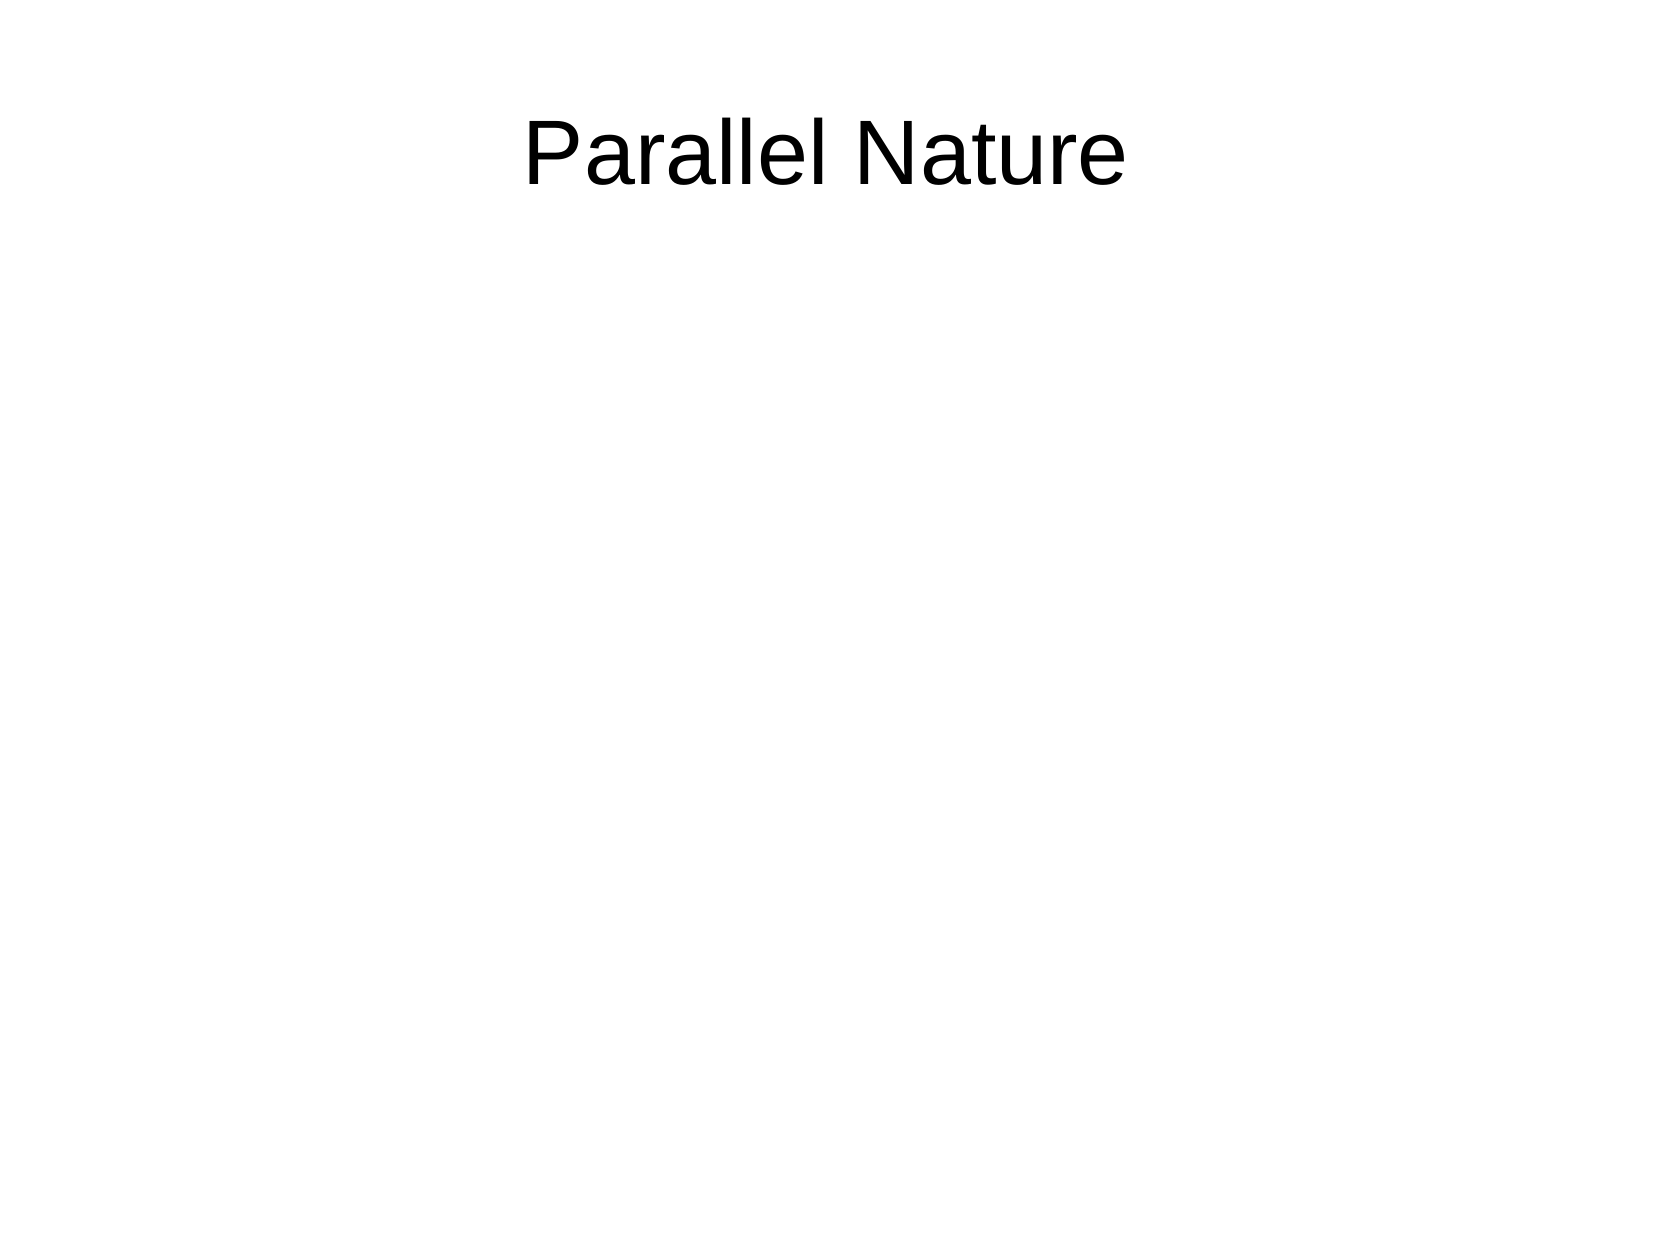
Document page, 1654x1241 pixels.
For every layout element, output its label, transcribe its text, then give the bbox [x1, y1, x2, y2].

title Parallel Nature [82, 49, 1571, 257]
